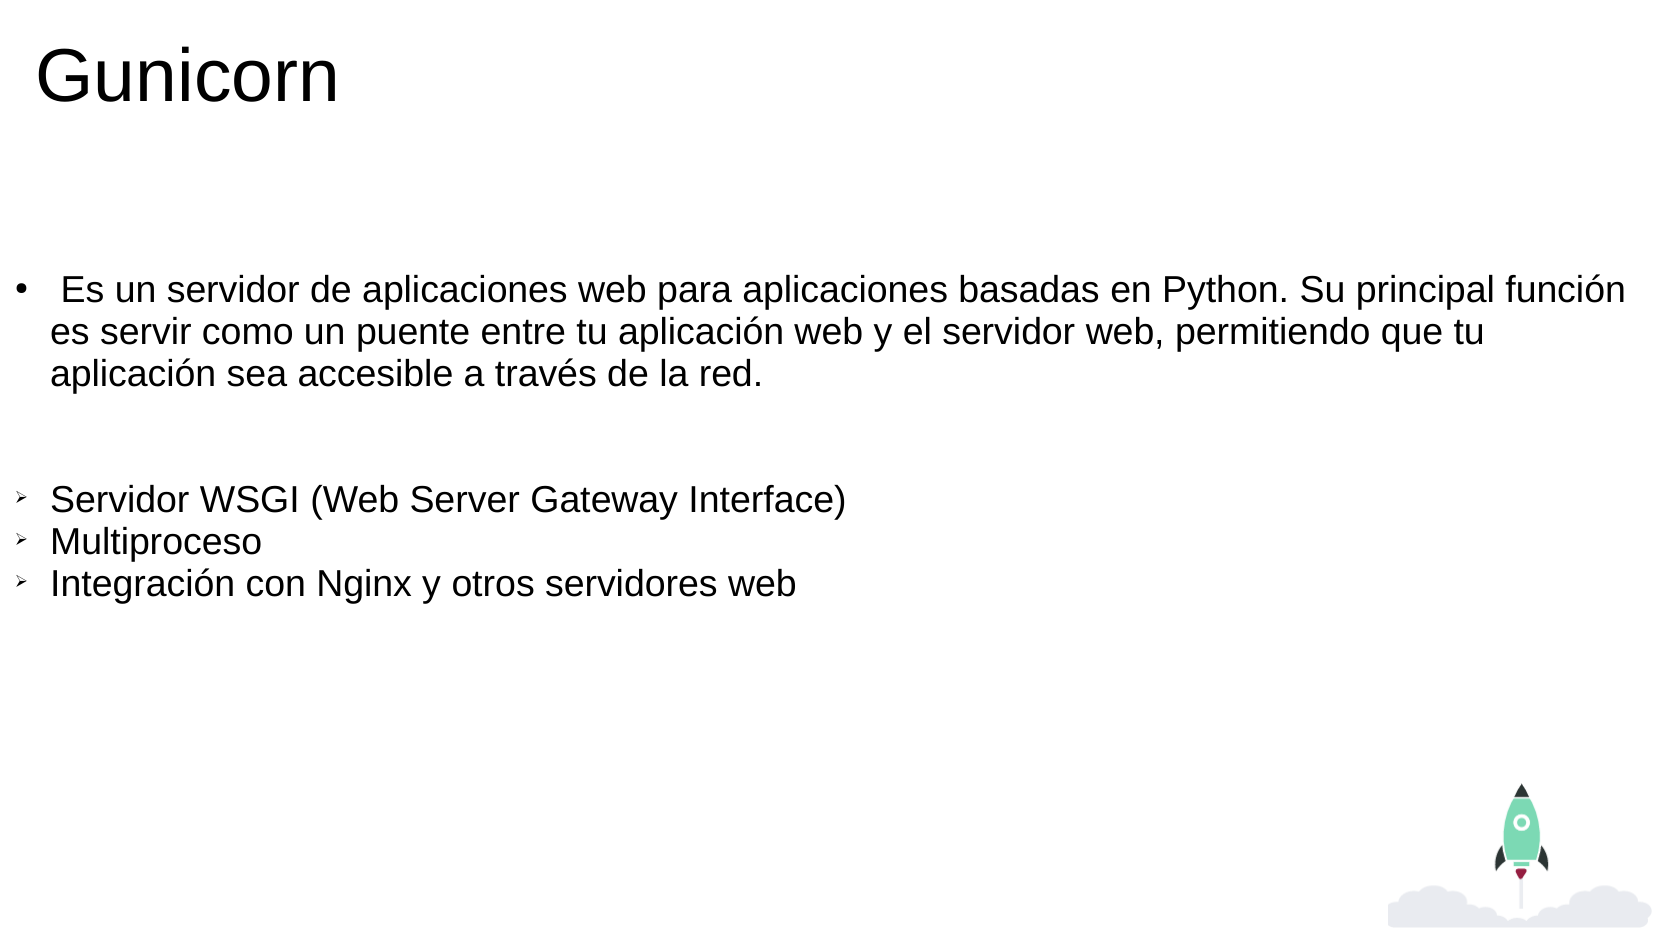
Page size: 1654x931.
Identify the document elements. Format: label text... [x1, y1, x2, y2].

picture [1387, 778, 1654, 931]
text_box Gunicorn [0, 0, 1654, 151]
text_box Es un servidor de aplicaciones web para aplicaciones basadas en Python. Su principal función es servir como un puente entre tu aplicación web y el servidor web, permitiendo que tu aplicación sea accesible a través de la red. Servidor WSGI (Web Server Gateway Interface) Multiproceso Integración con Nginx y otros servidores web [0, 178, 1654, 695]
